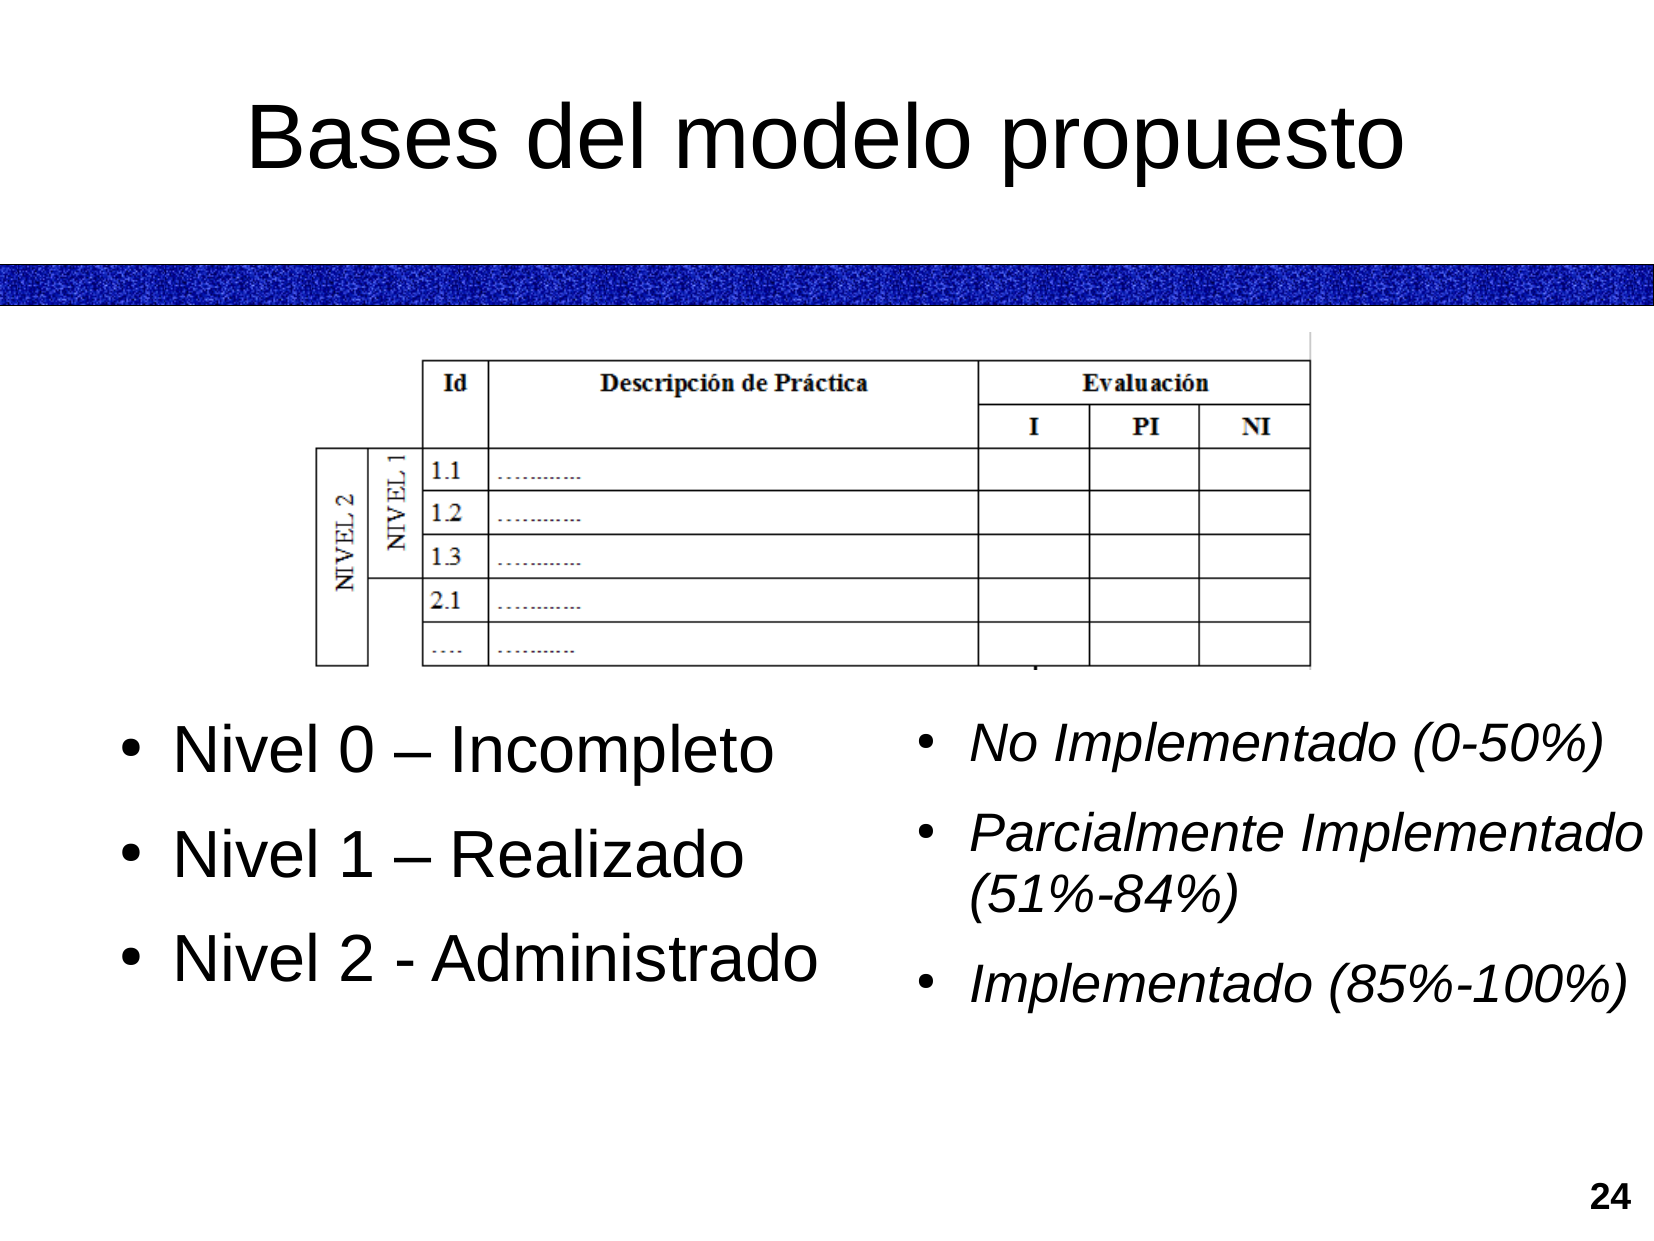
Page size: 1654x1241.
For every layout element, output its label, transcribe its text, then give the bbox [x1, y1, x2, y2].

picture [0, 265, 1653, 305]
picture [297, 332, 1316, 670]
text_box <número> [1575, 1168, 1654, 1240]
list No Implementado (0-50%) Parcialmente Implementado (51%-84%) Implementado (85%-100%) [898, 712, 1654, 1168]
title Bases del modelo propuesto [58, 14, 1595, 260]
list Nivel 0 – Incompleto Nivel 1 – Realizado Nivel 2 - Administrado [101, 712, 878, 1168]
